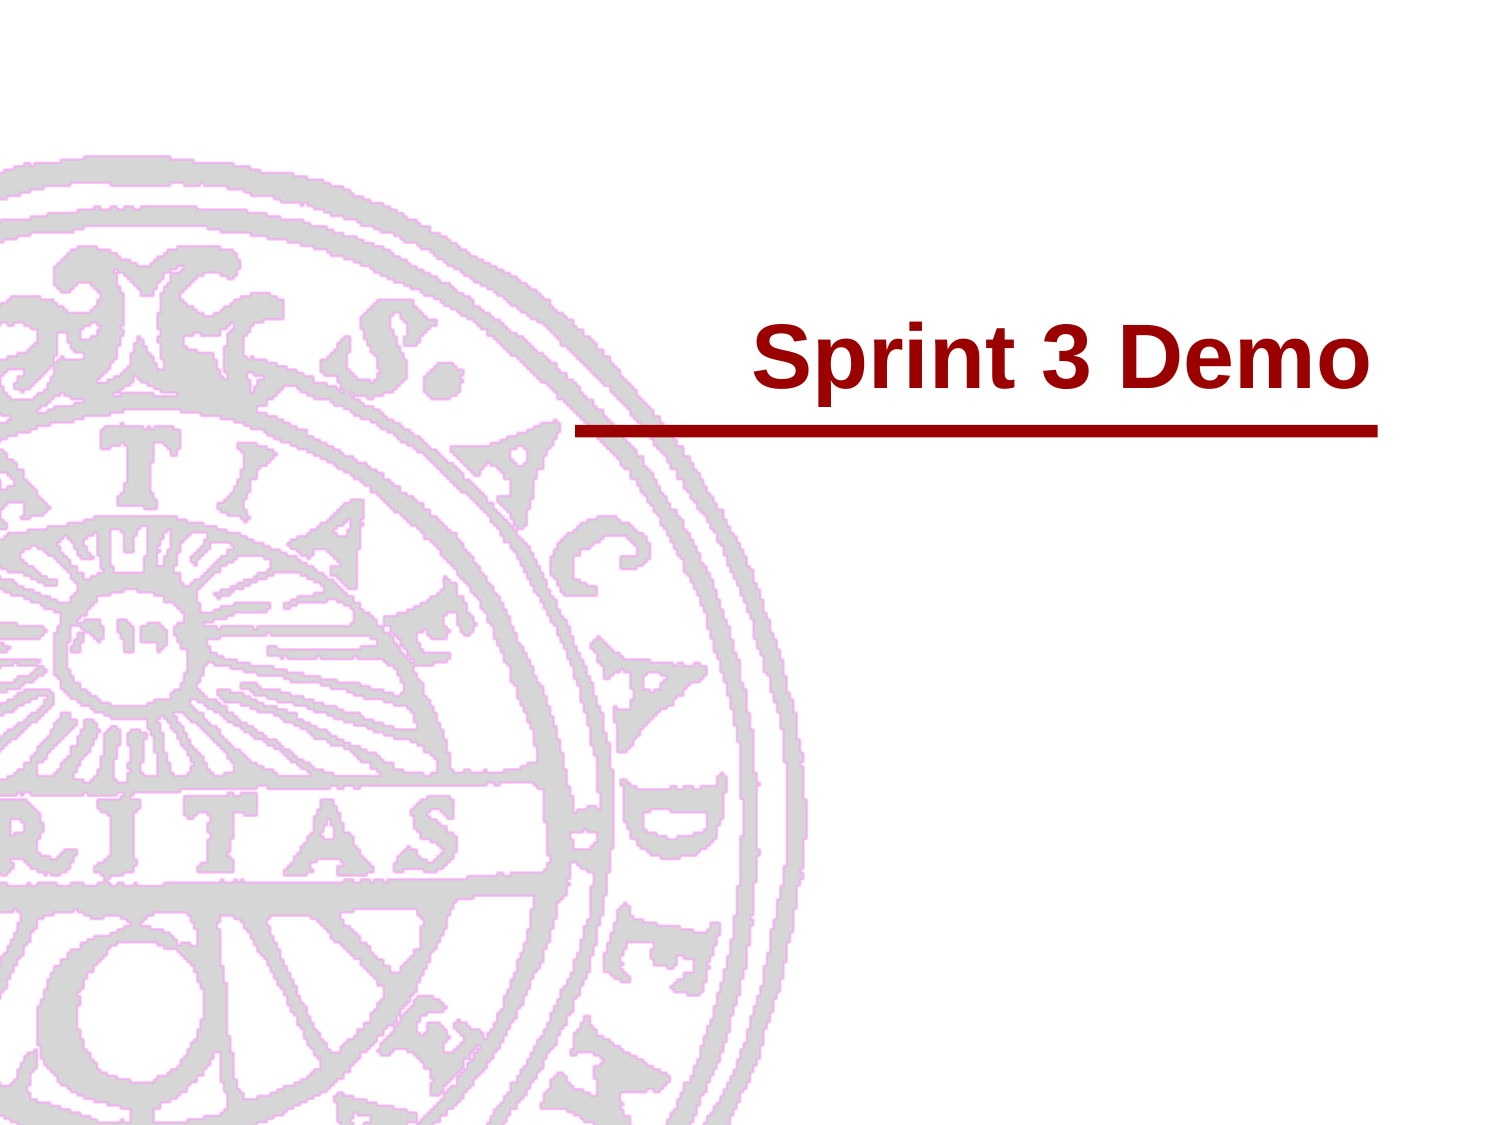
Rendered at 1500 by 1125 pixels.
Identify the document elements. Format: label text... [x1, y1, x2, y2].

title Sprint 3 Demo [127, 289, 1388, 415]
picture [0, 125, 838, 1125]
